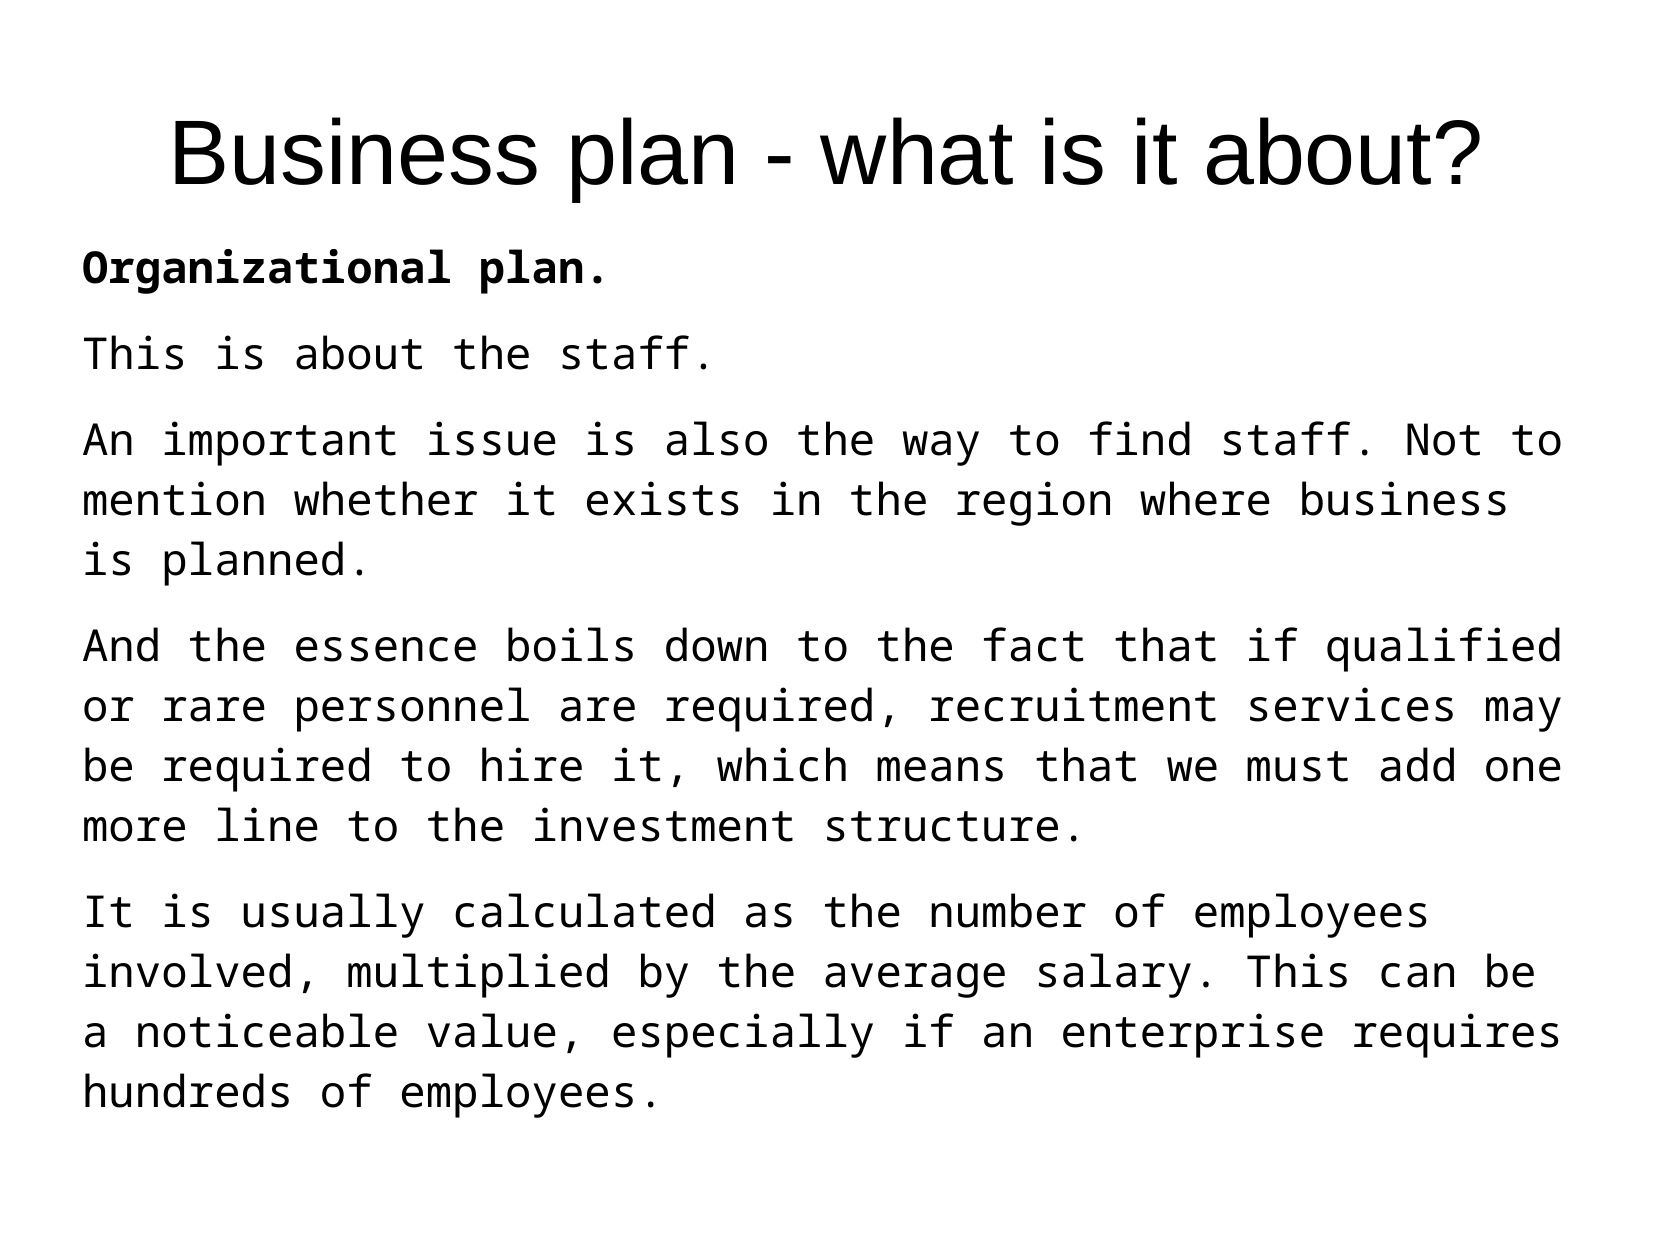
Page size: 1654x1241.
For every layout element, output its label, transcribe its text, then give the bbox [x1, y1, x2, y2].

title Business plan - what is it about? [82, 49, 1571, 236]
list Organizational plan. This is about the staff. An important issue is also the way to find staff. Not to mention whether it exists in the region where business is planned. And the essence boils down to the fact that if qualified or rare personnel are required, recruitment services may be required to hire it, which means that we must add one more line to the investment structure. It is usually calculated as the number of employees involved, multiplied by the average salary. This can be a noticeable value, especially if an enterprise requires hundreds of employees. [82, 236, 1571, 1123]
